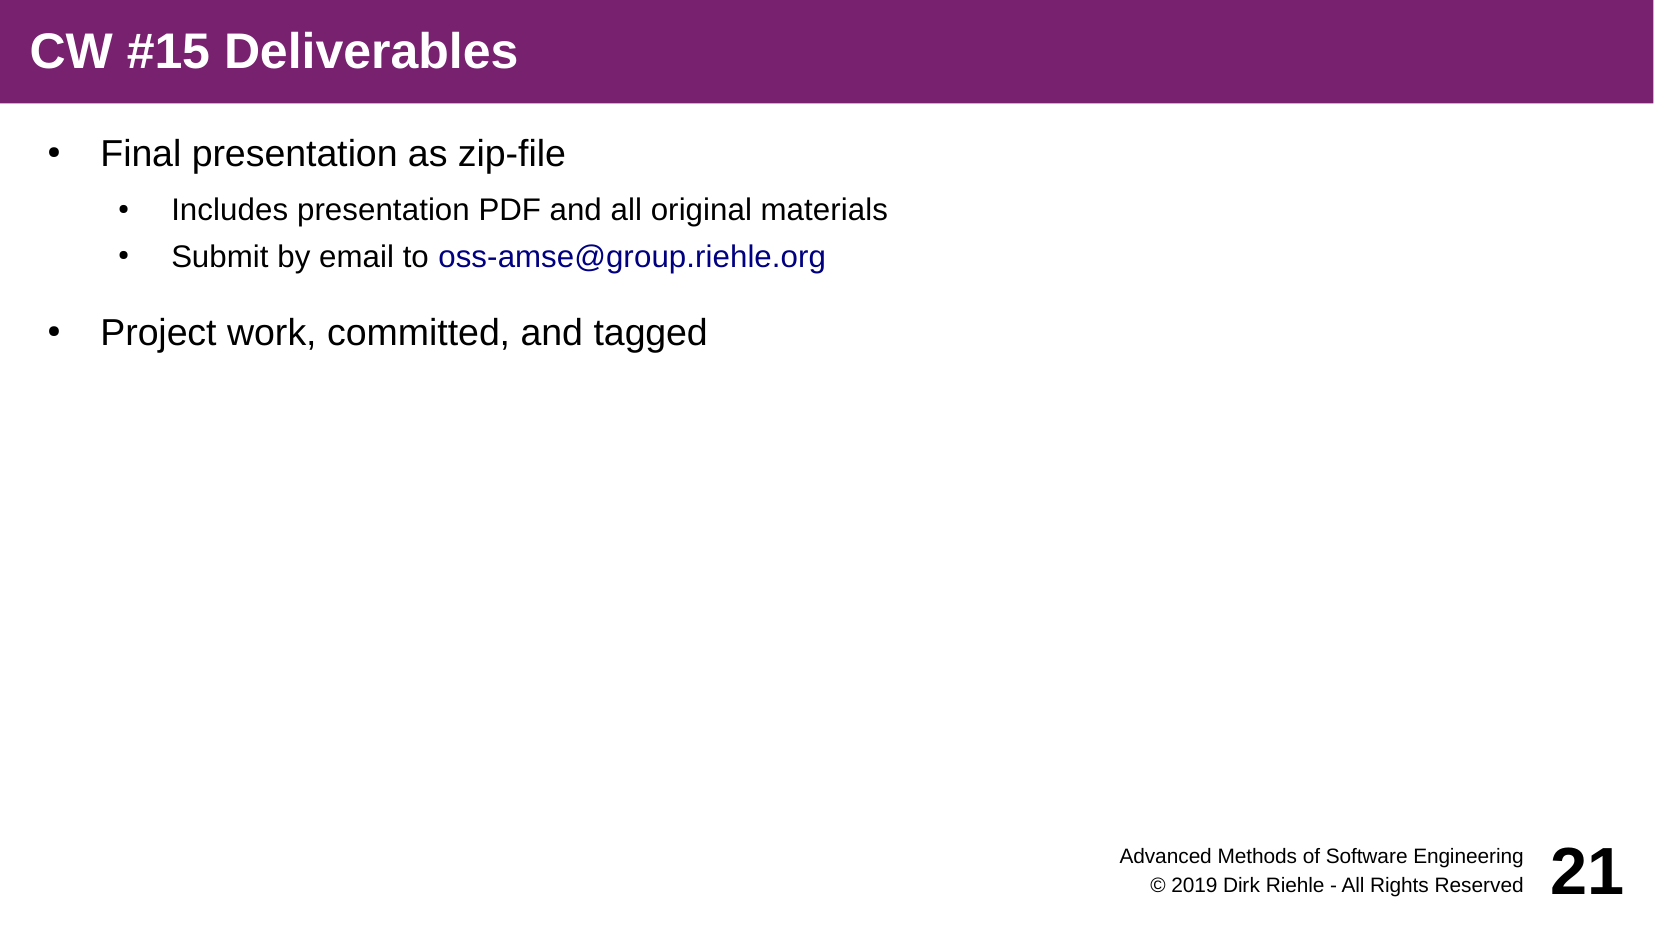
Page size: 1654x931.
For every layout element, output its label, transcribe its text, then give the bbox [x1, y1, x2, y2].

title CW #15 Deliverables [0, 0, 1654, 104]
list Final presentation as zip-file Includes presentation PDF and all original materials Submit by email to oss-amse@group.riehle.org Project work, committed, and tagged [29, 132, 1625, 798]
